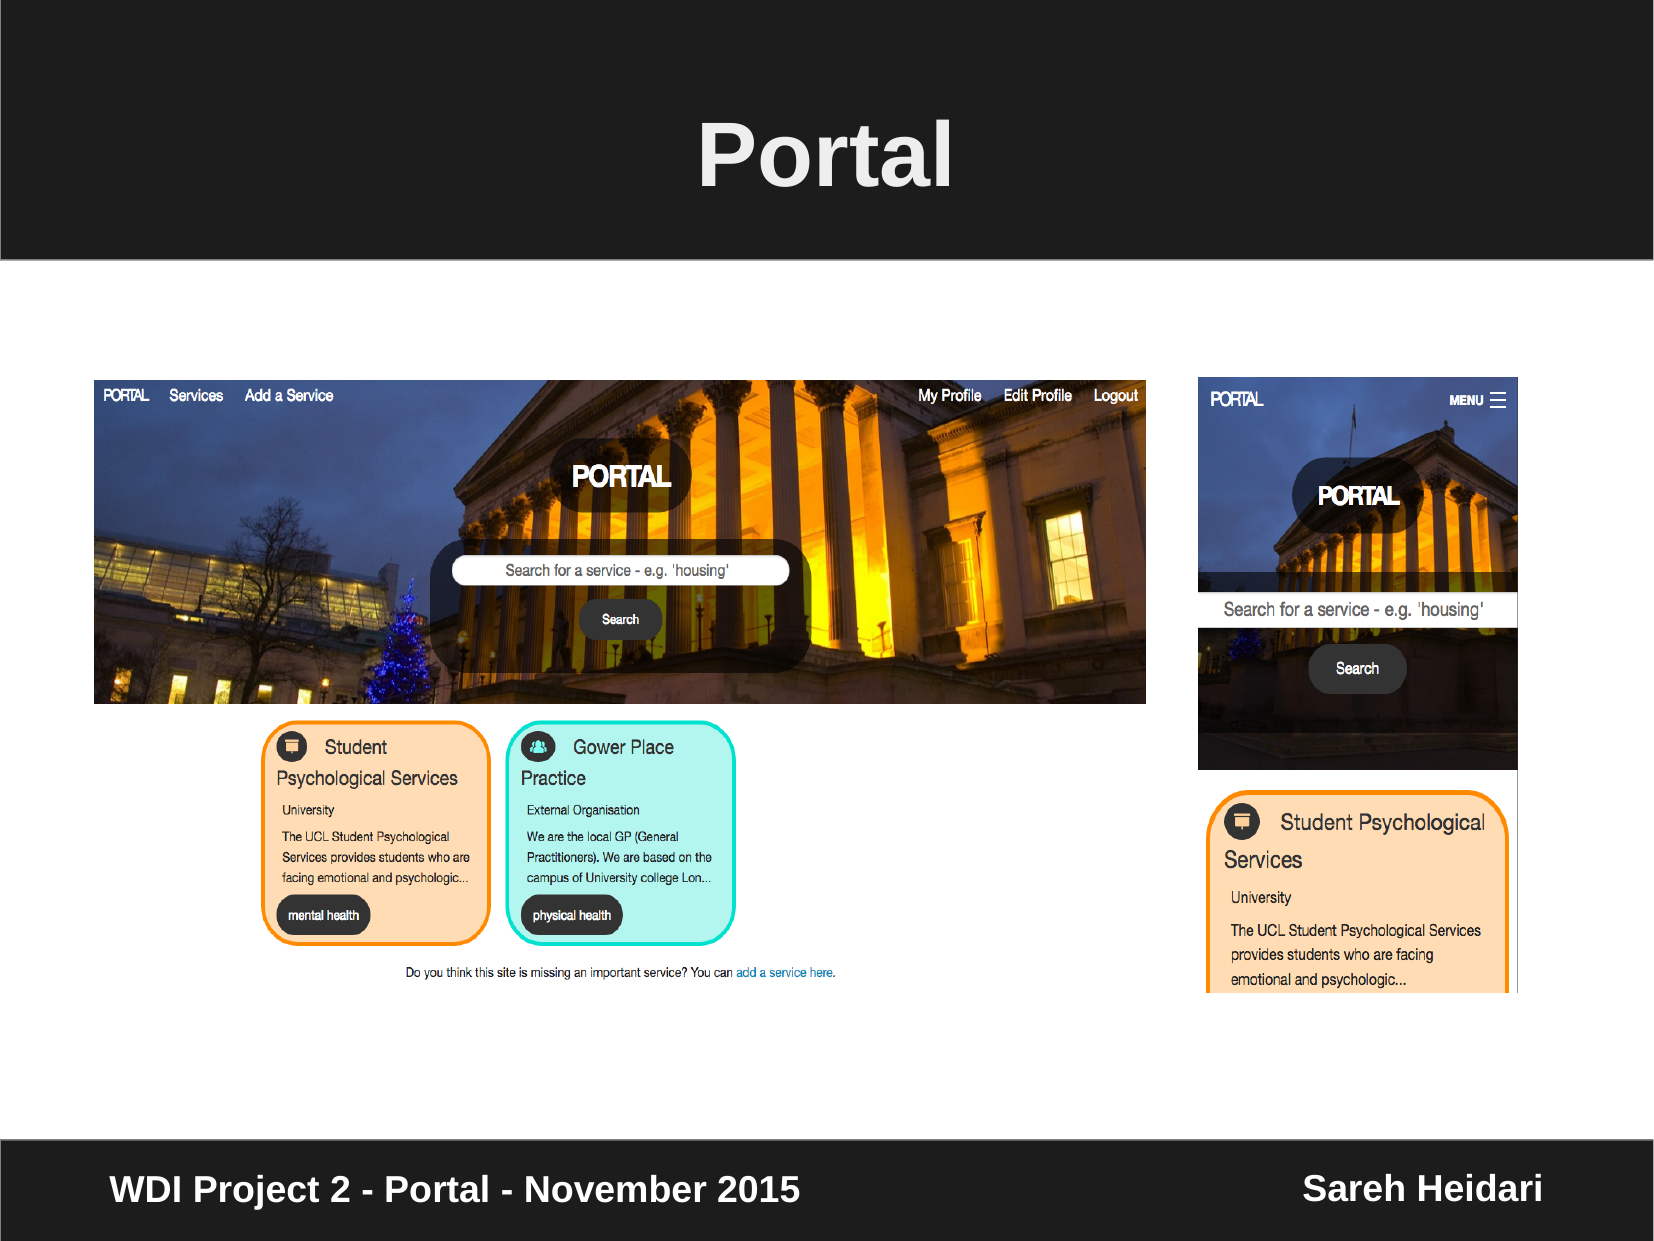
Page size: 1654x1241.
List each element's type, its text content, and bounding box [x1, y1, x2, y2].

picture [94, 380, 1146, 993]
text_box [0, 0, 1654, 260]
text_box Sareh Heidari [1287, 1157, 1607, 1241]
picture [1198, 377, 1518, 993]
text_box WDI Project 2 - Portal - November 2015 [94, 1159, 863, 1241]
title Portal [82, 49, 1571, 257]
text_box [0, 1139, 1654, 1241]
